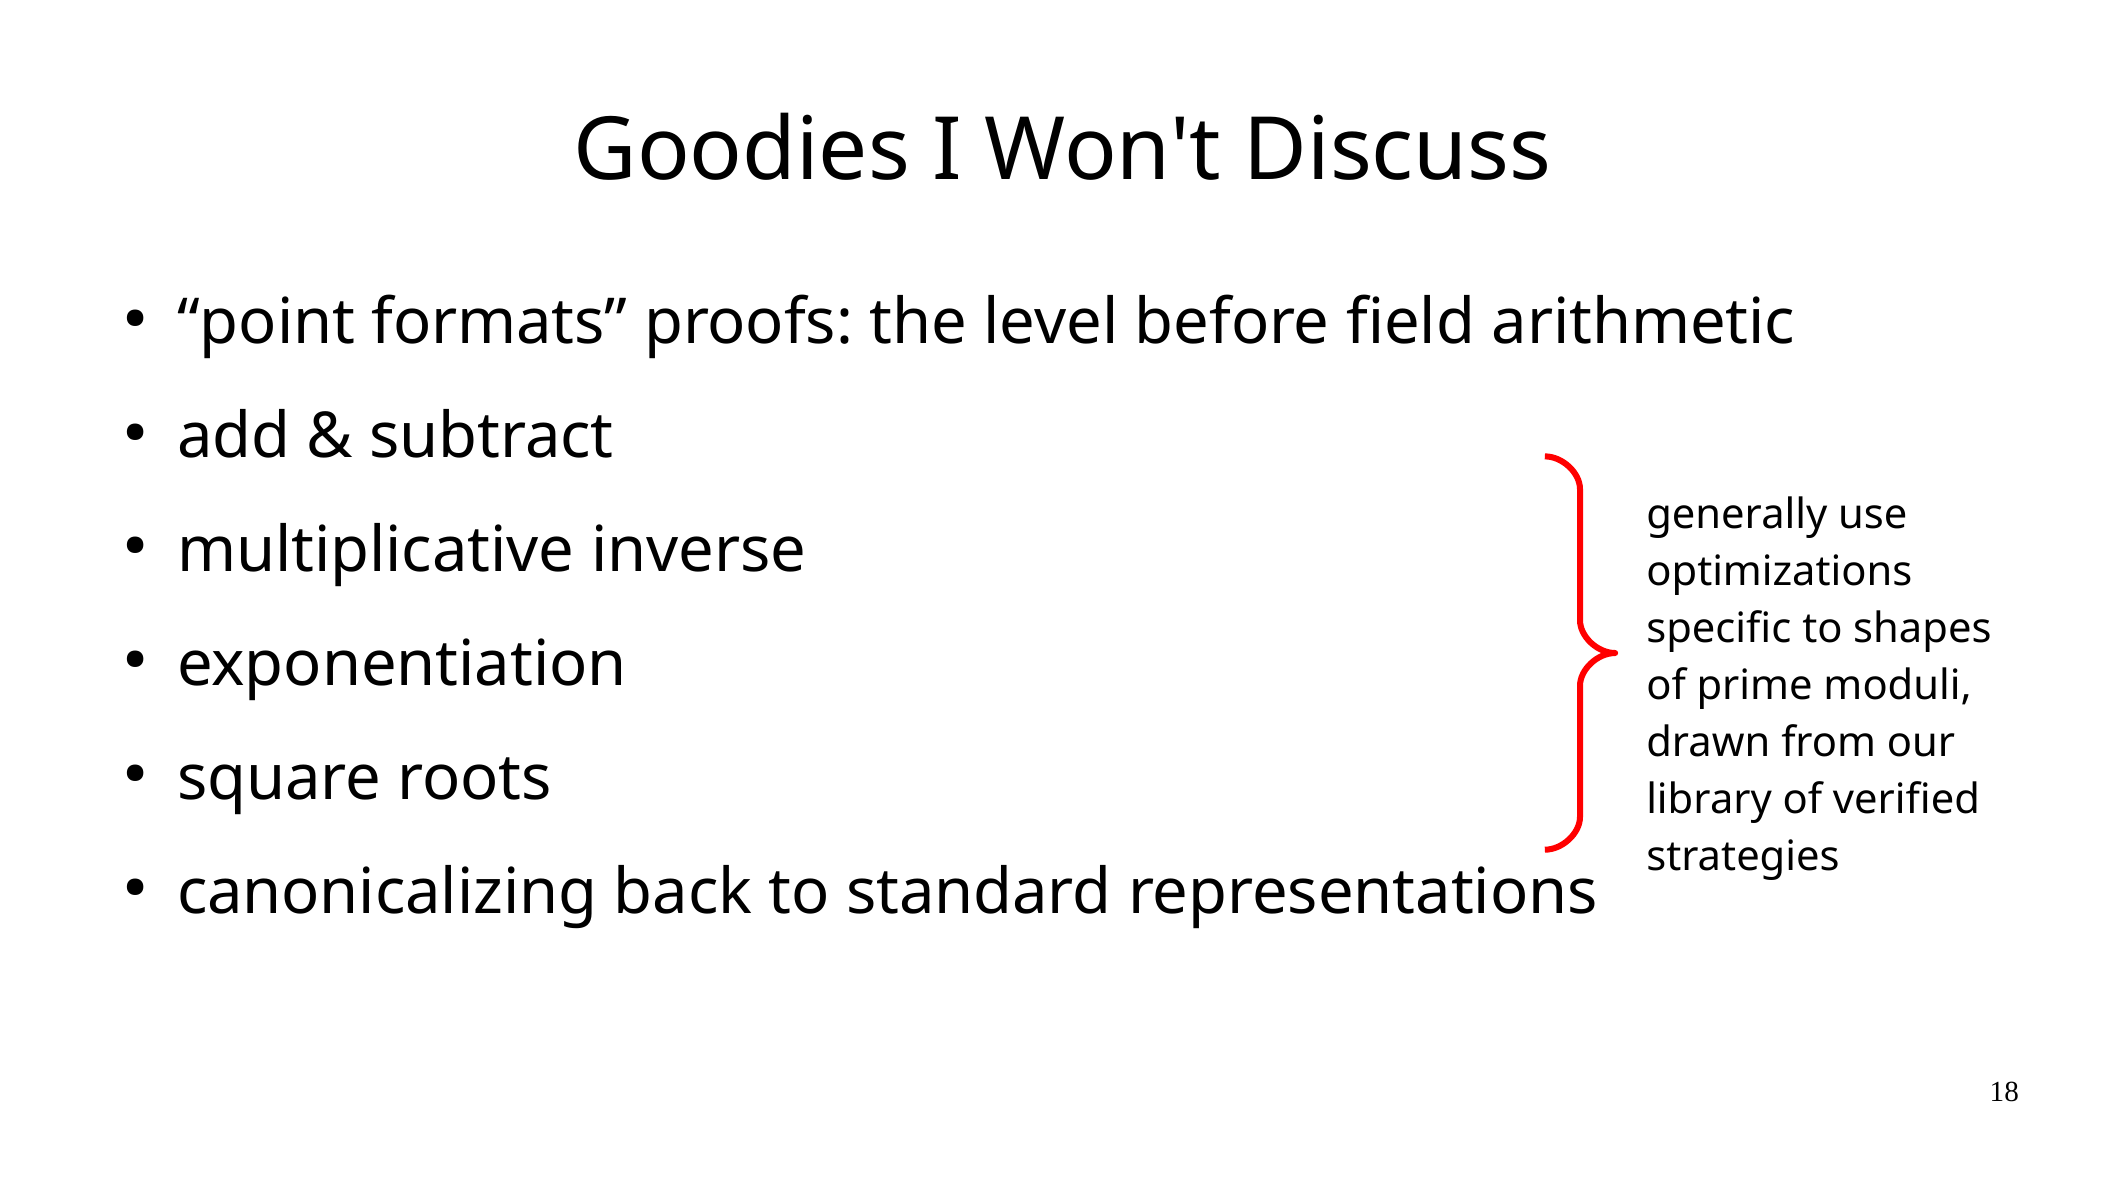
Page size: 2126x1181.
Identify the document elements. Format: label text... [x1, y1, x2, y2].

list “point formats” proofs: the level before field arithmetic add & subtract multiplicative inverse exponentiation square roots canonicalizing back to standard representations [106, 276, 1977, 961]
text_box generally use optimizations specific to shapes of prime moduli, drawn from our library of verified strategies [1631, 476, 2043, 835]
title Goodies I Won't Discuss [106, 47, 2020, 245]
